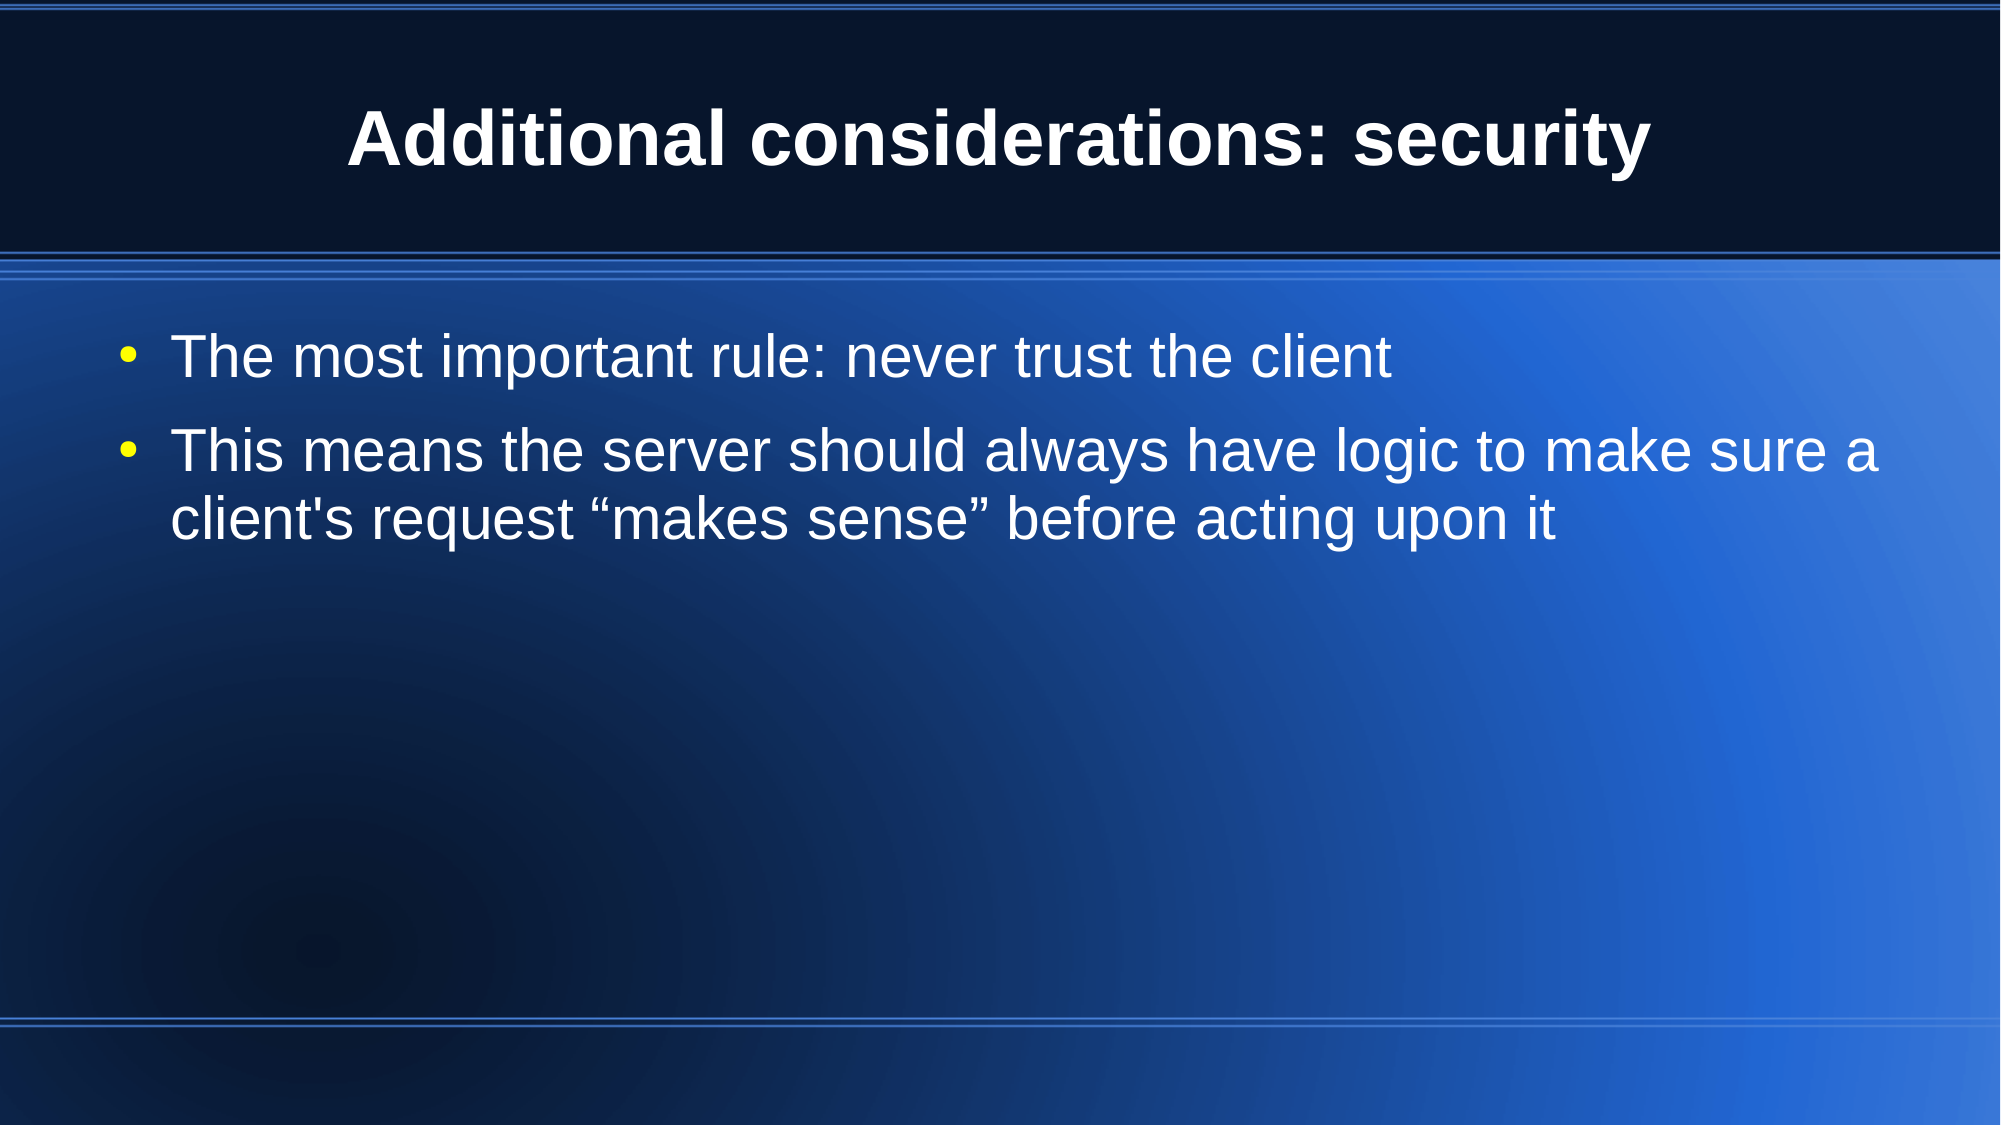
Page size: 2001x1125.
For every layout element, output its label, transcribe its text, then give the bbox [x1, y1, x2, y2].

picture [0, 0, 2001, 1125]
list The most important rule: never trust the client This means the server should always have logic to make sure a client's request “makes sense” before acting upon it [99, 322, 1900, 959]
title Additional considerations: security [99, 44, 1900, 233]
